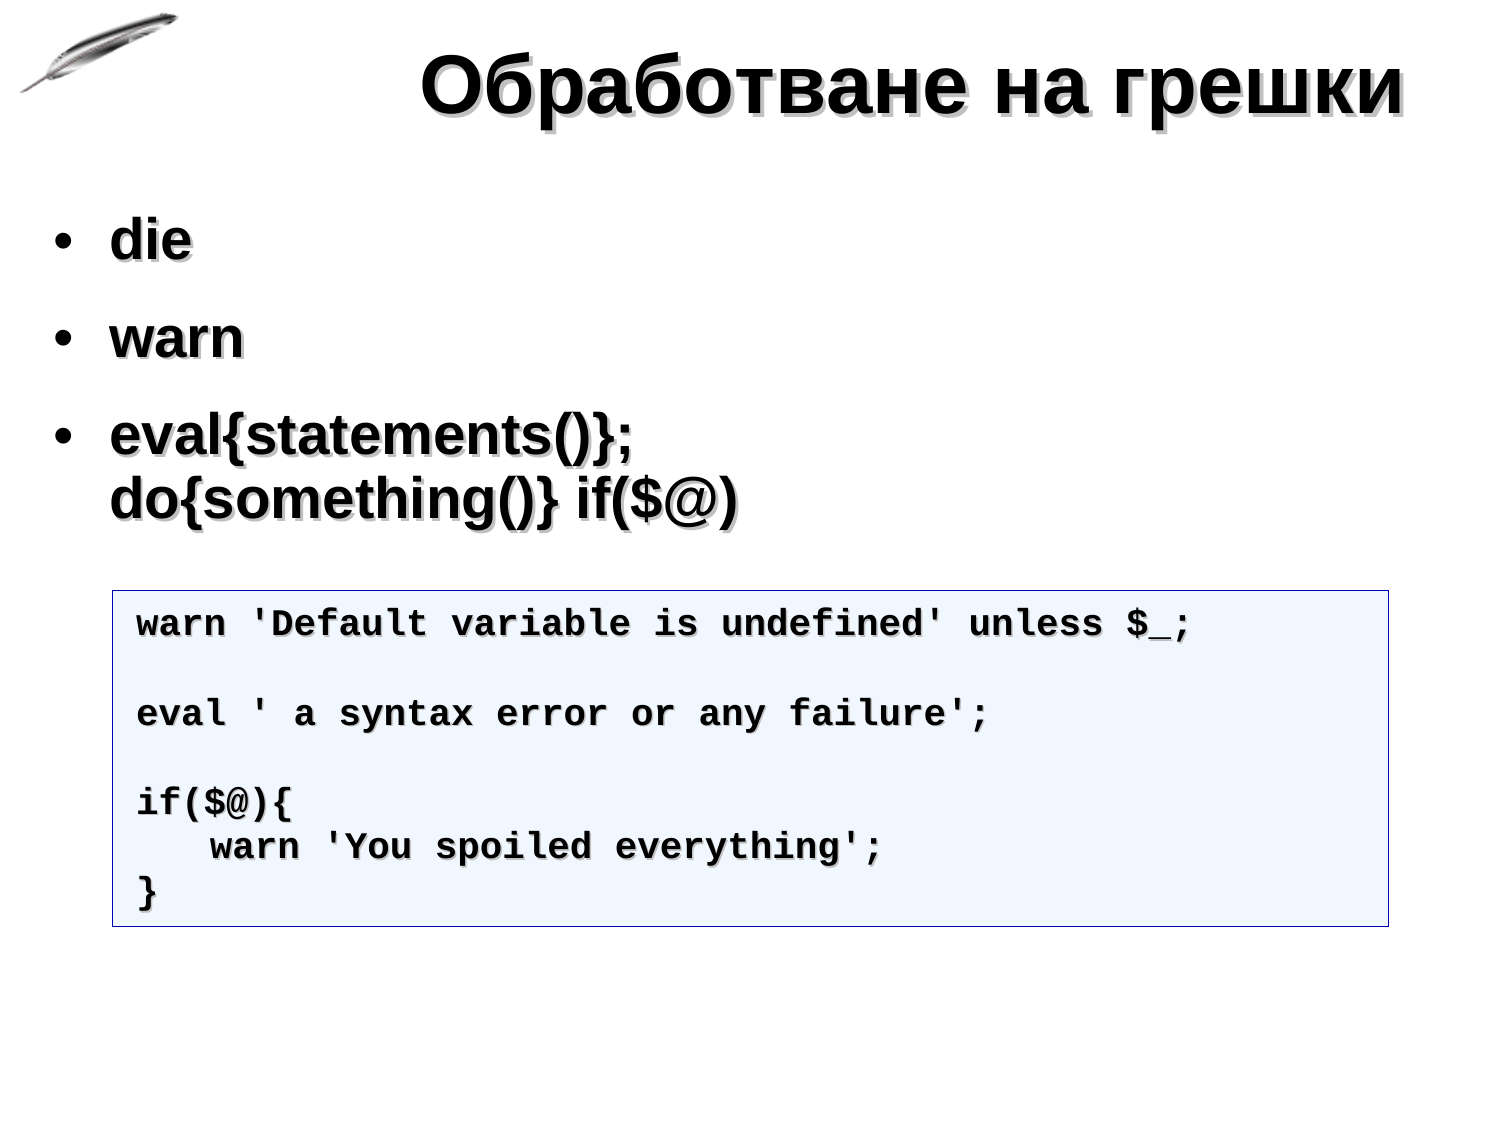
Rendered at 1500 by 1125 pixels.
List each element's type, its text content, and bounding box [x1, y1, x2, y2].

title Обработване на грешки [419, 0, 1459, 179]
list die warn eval{statements()}; do{something()} if($@) [53, 207, 1447, 1084]
text_box warn 'Default variable is undefined' unless $_; eval ' a syntax error or any failure'; if($@){ warn 'You spoiled everything'; } [112, 590, 1389, 927]
picture [16, 11, 184, 95]
